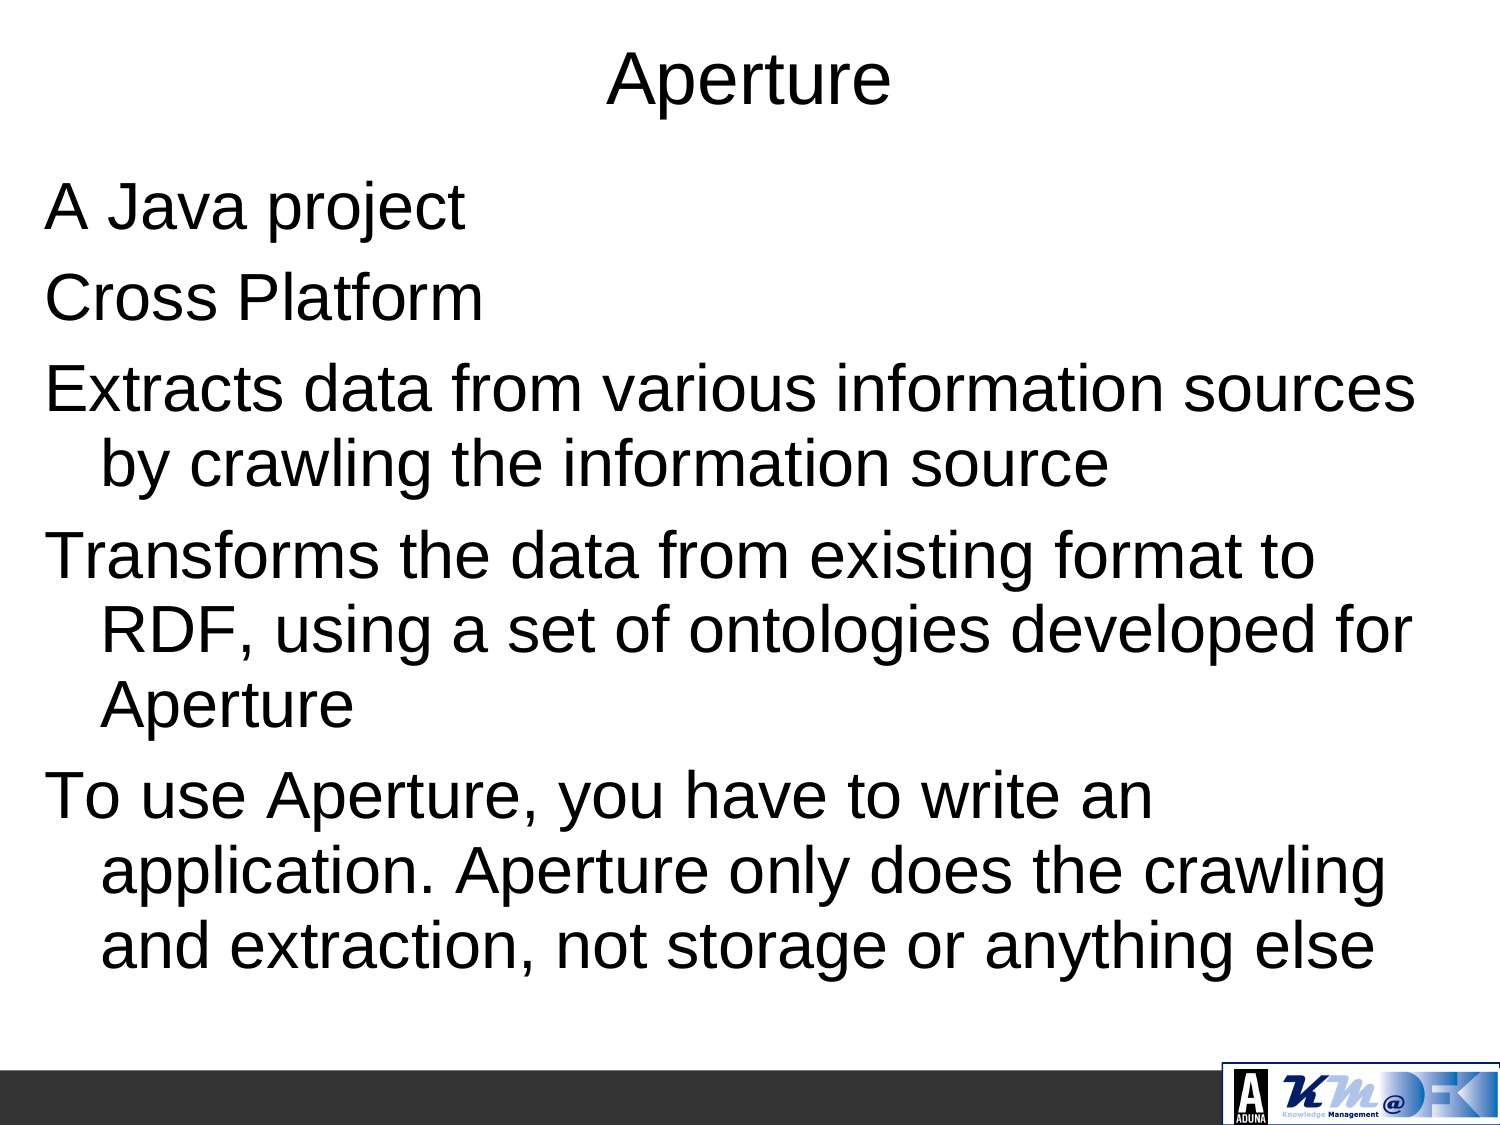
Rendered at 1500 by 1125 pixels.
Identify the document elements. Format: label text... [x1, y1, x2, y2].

list A Java project Cross Platform Extracts data from various information sources by crawling the information source Transforms the data from existing format to RDF, using a set of ontologies developed for Aperture To use Aperture, you have to write an application. Aperture only does the crawling and extraction, not storage or anything else [29, 160, 1471, 1047]
picture [1234, 1069, 1268, 1125]
title Aperture [29, 19, 1471, 138]
picture [1276, 1068, 1500, 1124]
